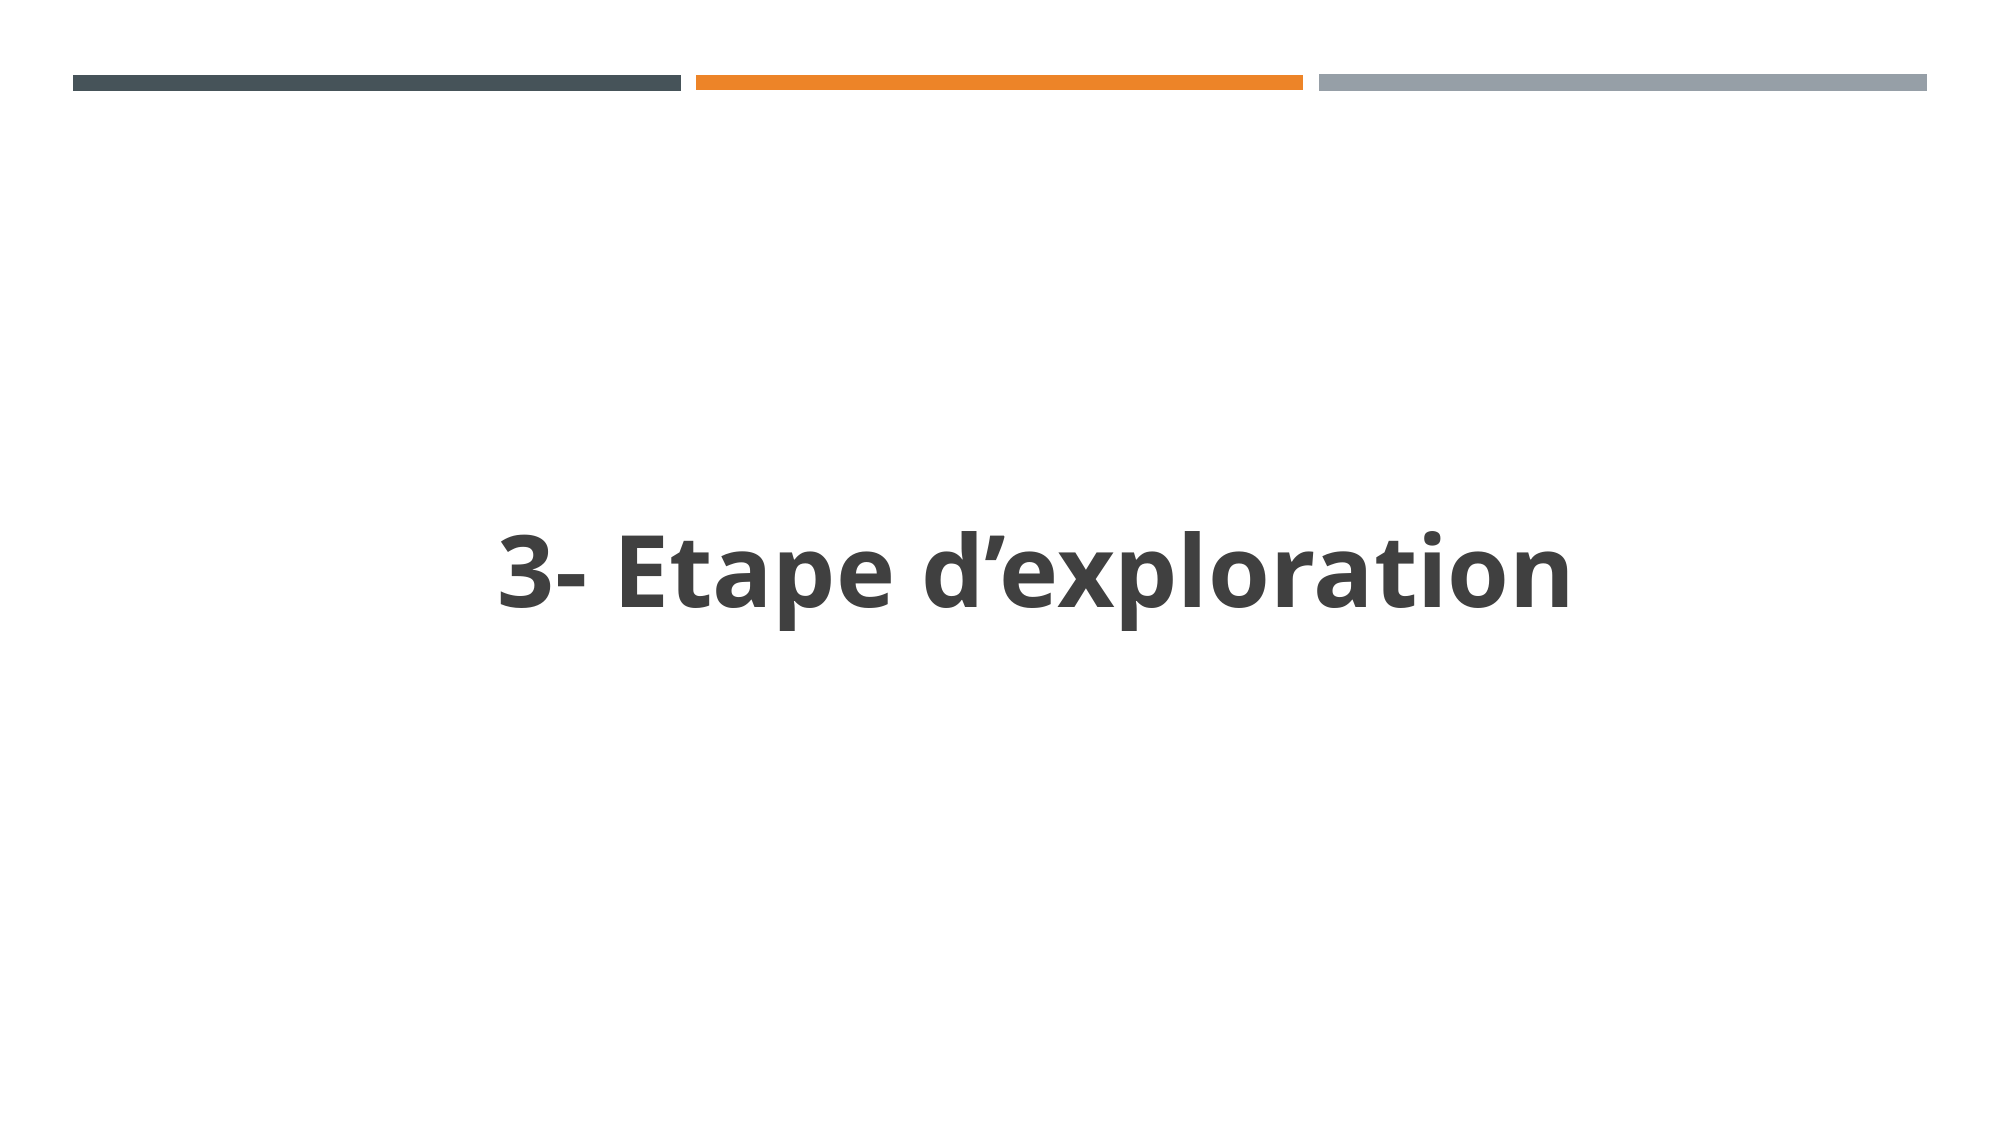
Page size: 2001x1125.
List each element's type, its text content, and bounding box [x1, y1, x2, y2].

list 3- Etape d’exploration [132, 264, 1943, 859]
